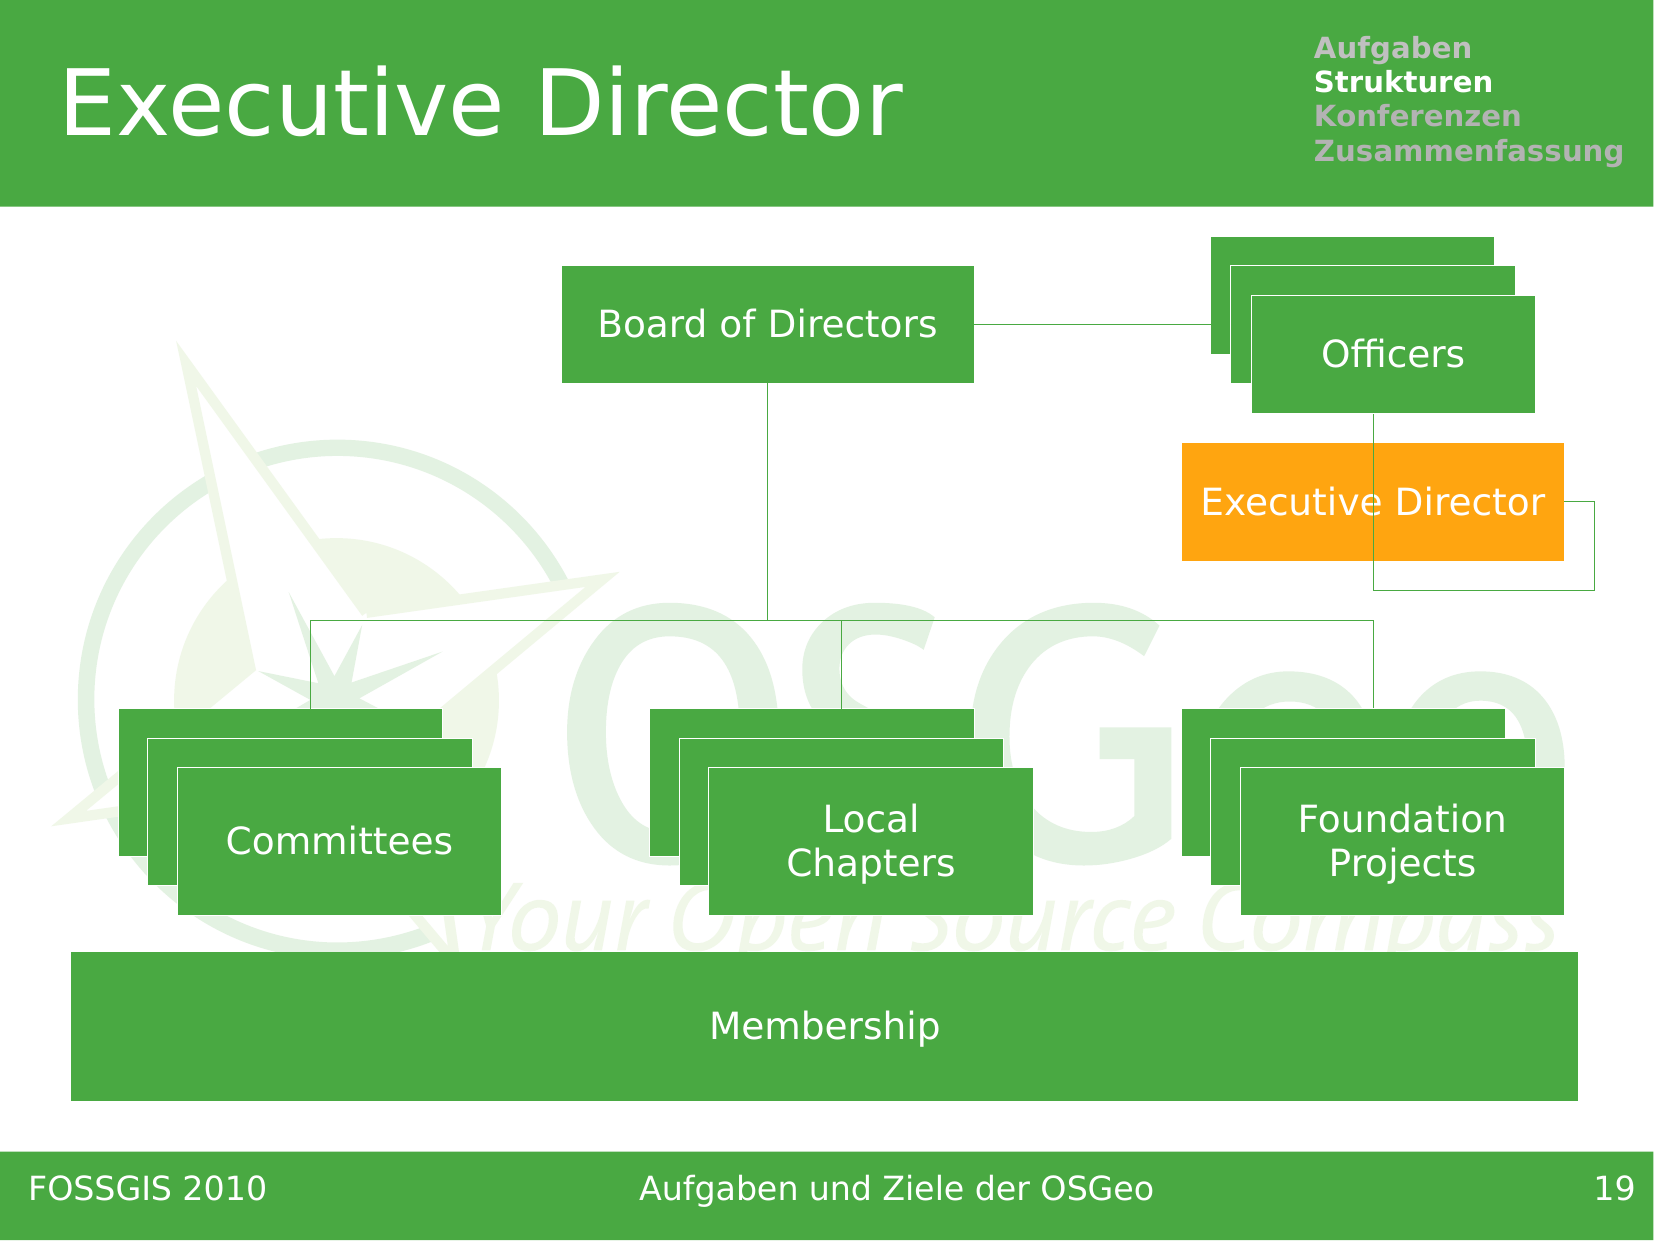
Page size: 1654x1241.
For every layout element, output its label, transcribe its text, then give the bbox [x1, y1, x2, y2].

text_box Officers [1230, 265, 1516, 384]
text_box Committees [147, 738, 473, 886]
text_box Local Chapters [708, 767, 1034, 916]
text_box Committees [177, 767, 502, 916]
text_box Officers [1210, 236, 1495, 355]
text_box Local Chapters [1210, 738, 1536, 886]
text_box Foundation Projects [1240, 767, 1565, 916]
text_box Executive Director [1181, 442, 1565, 562]
text_box Local Chapters [1181, 708, 1506, 857]
text_box Local Chapters [679, 738, 1004, 886]
text_box Aufgaben Strukturen Konferenzen Zusammenfassung [1299, 23, 1654, 201]
text_box Committees [118, 708, 443, 857]
text_box Local Chapters [649, 708, 975, 857]
text_box Board of Directors [561, 265, 975, 384]
title Executive Director [59, 29, 1299, 178]
text_box Membership [71, 952, 1578, 1101]
text_box Officers [1251, 295, 1536, 414]
